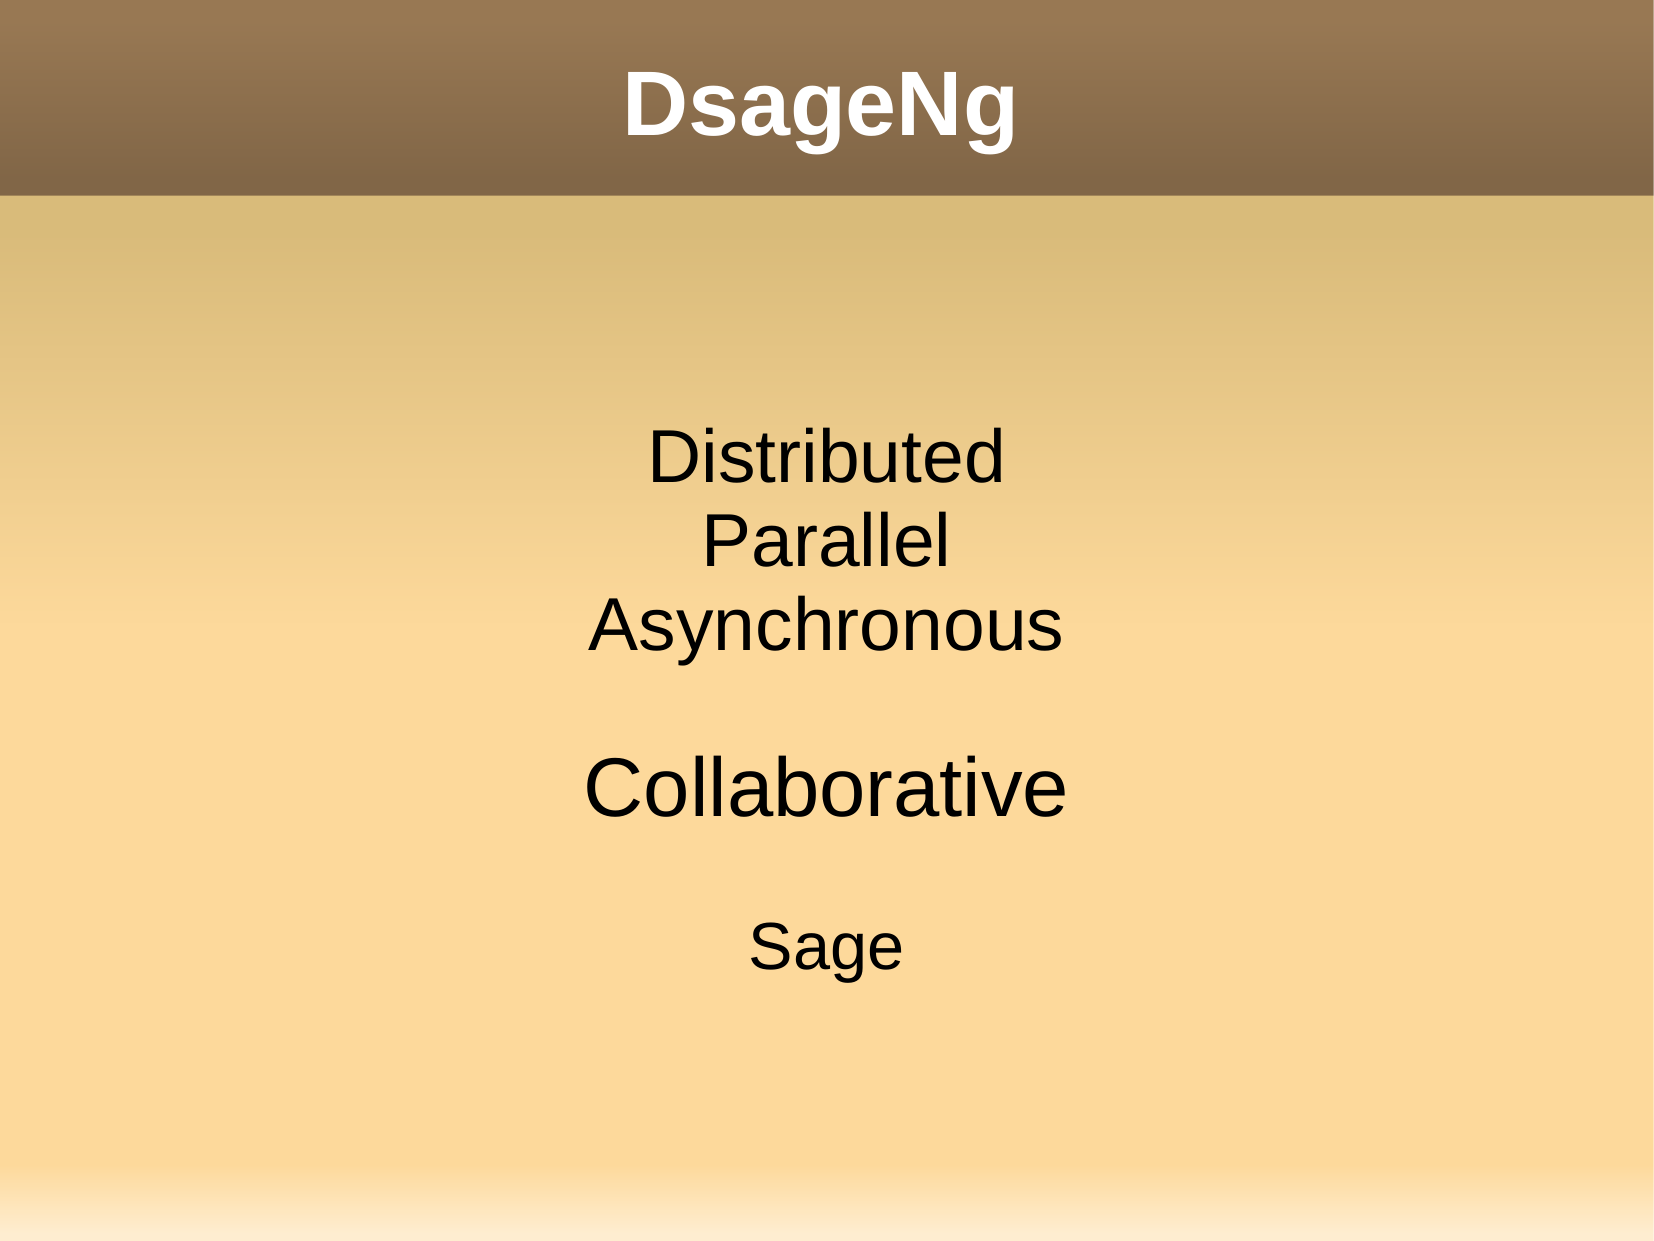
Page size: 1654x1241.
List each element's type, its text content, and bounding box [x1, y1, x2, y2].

title DsageNg [76, 0, 1565, 208]
subtitle Distributed Parallel Asynchronous Collaborative Sage [82, 297, 1571, 1102]
picture [0, 0, 1654, 1241]
